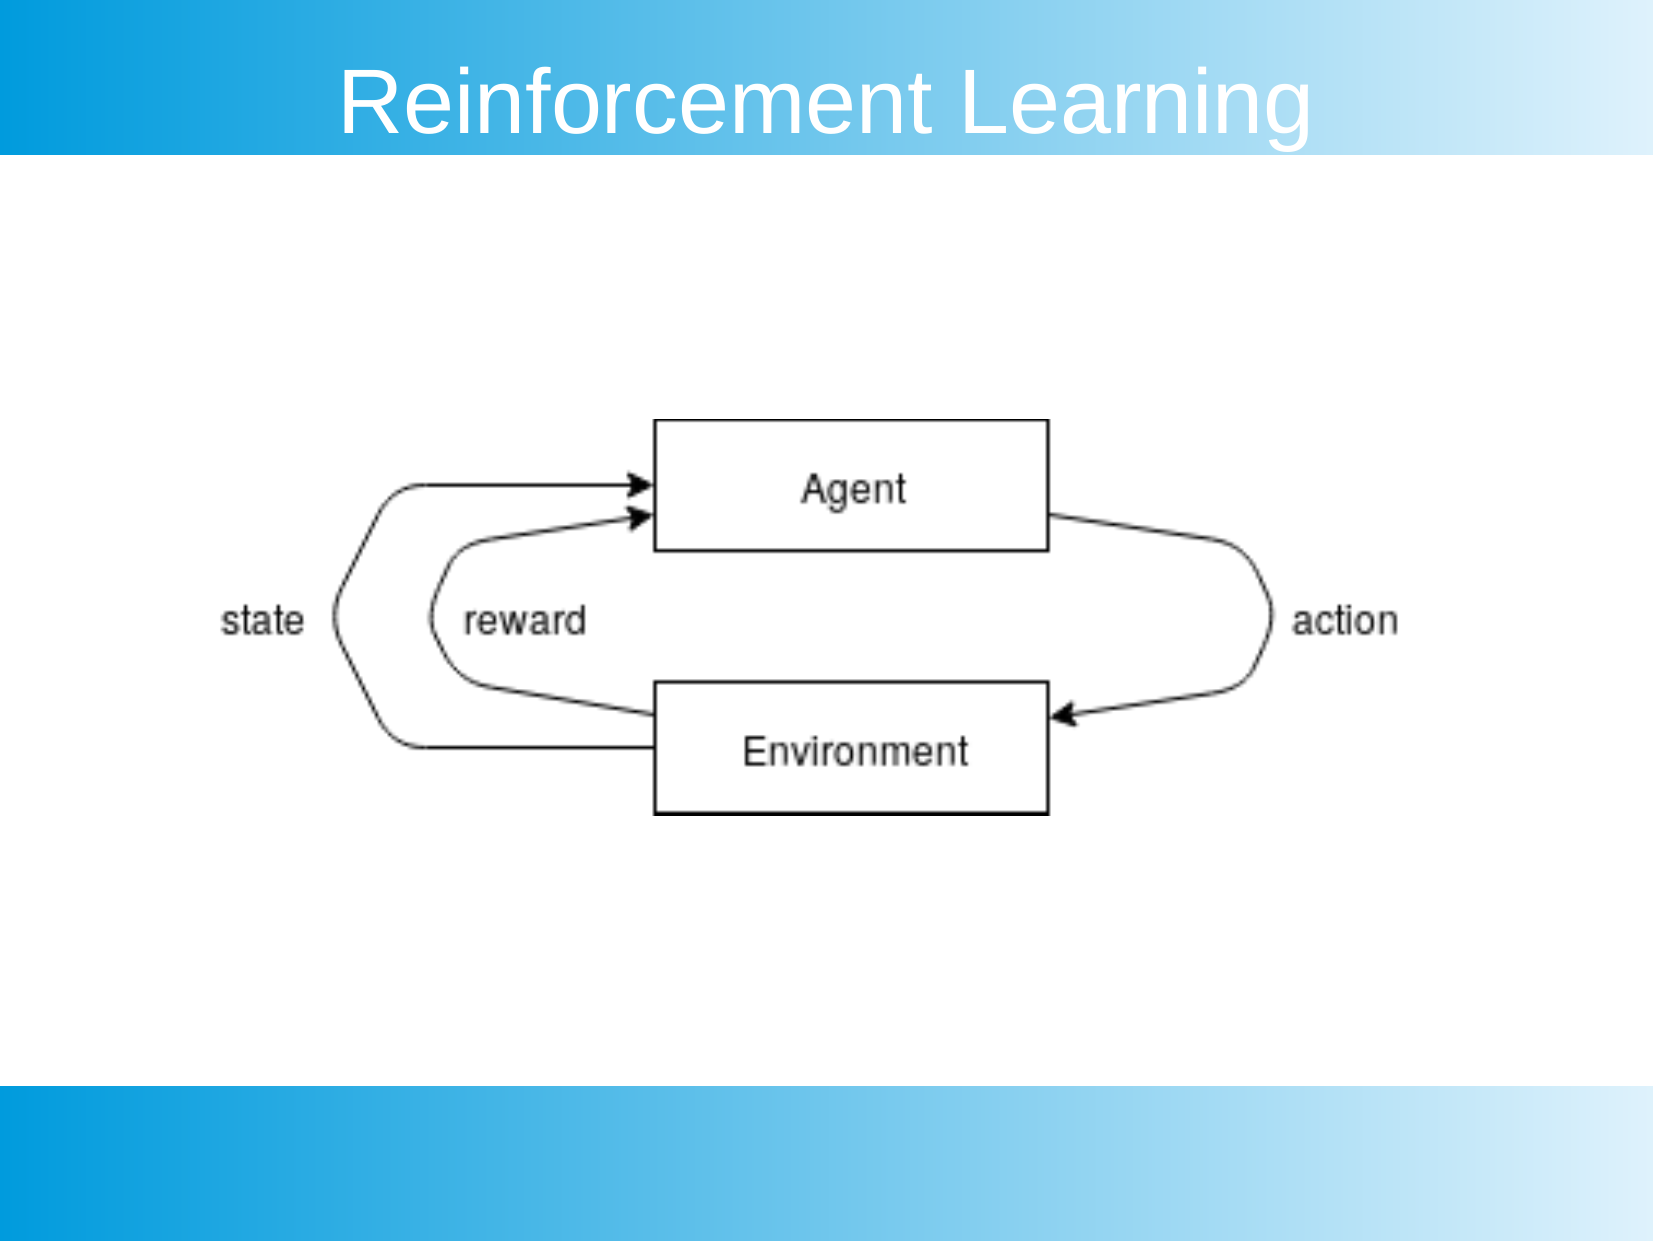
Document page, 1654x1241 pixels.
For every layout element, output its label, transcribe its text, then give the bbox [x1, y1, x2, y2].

picture [196, 419, 1411, 816]
title Reinforcement Learning [82, 49, 1571, 155]
